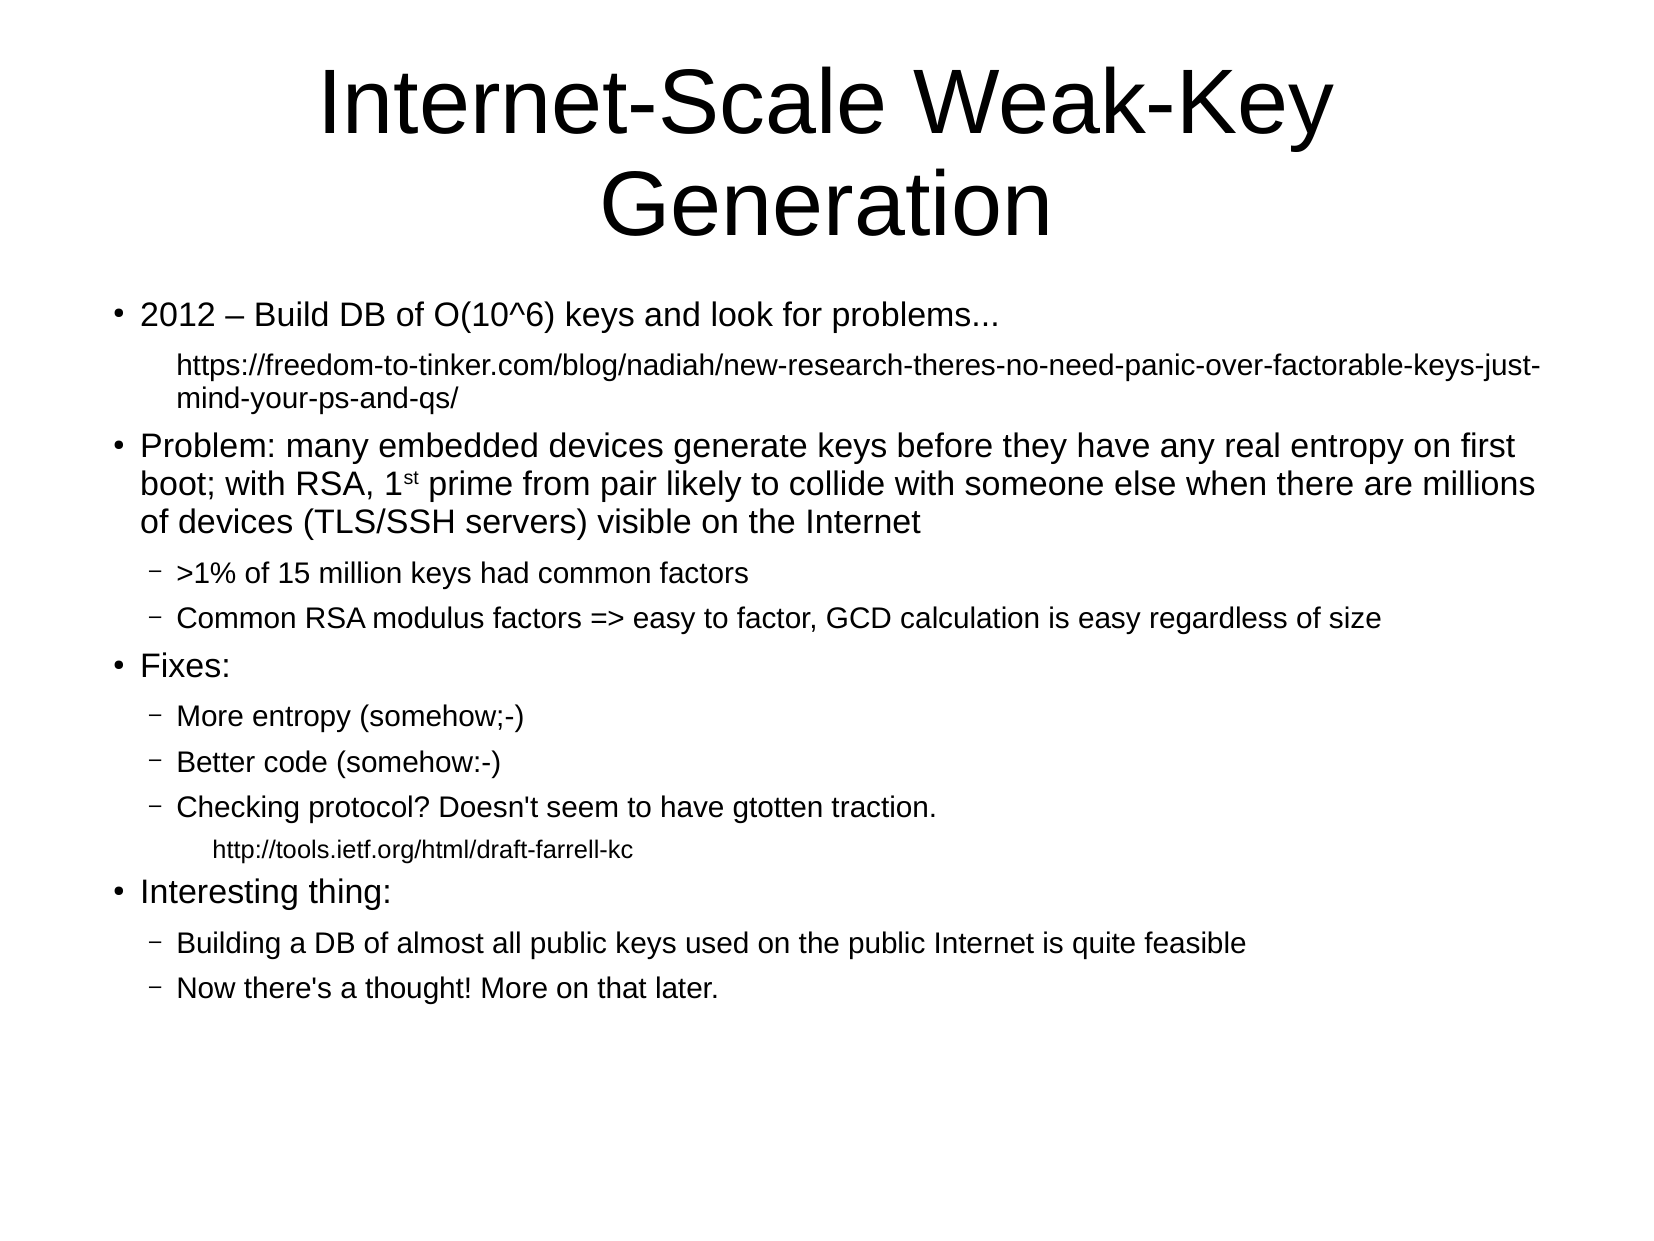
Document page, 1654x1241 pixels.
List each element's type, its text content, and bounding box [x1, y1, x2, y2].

list 2012 – Build DB of O(10^6) keys and look for problems... https://freedom-to-tinker.com/blog/nadiah/new-research-theres-no-need-panic-over-factorable-keys-just-mind-your-ps-and-qs/ Problem: many embedded devices generate keys before they have any real entropy on first boot; with RSA, 1st prime from pair likely to collide with someone else when there are millions of devices (TLS/SSH servers) visible on the Internet >1% of 15 million keys had common factors Common RSA modulus factors => easy to factor, GCD calculation is easy regardless of size Fixes: More entropy (somehow;-) Better code (somehow:-) Checking protocol? Doesn't seem to have gtotten traction. http://tools.ietf.org/html/draft-farrell-kc Interesting thing: Building a DB of almost all public keys used on the public Internet is quite feasible Now there's a thought! More on that later. [103, 295, 1560, 1015]
title Internet-Scale Weak-Key Generation [82, 49, 1571, 257]
